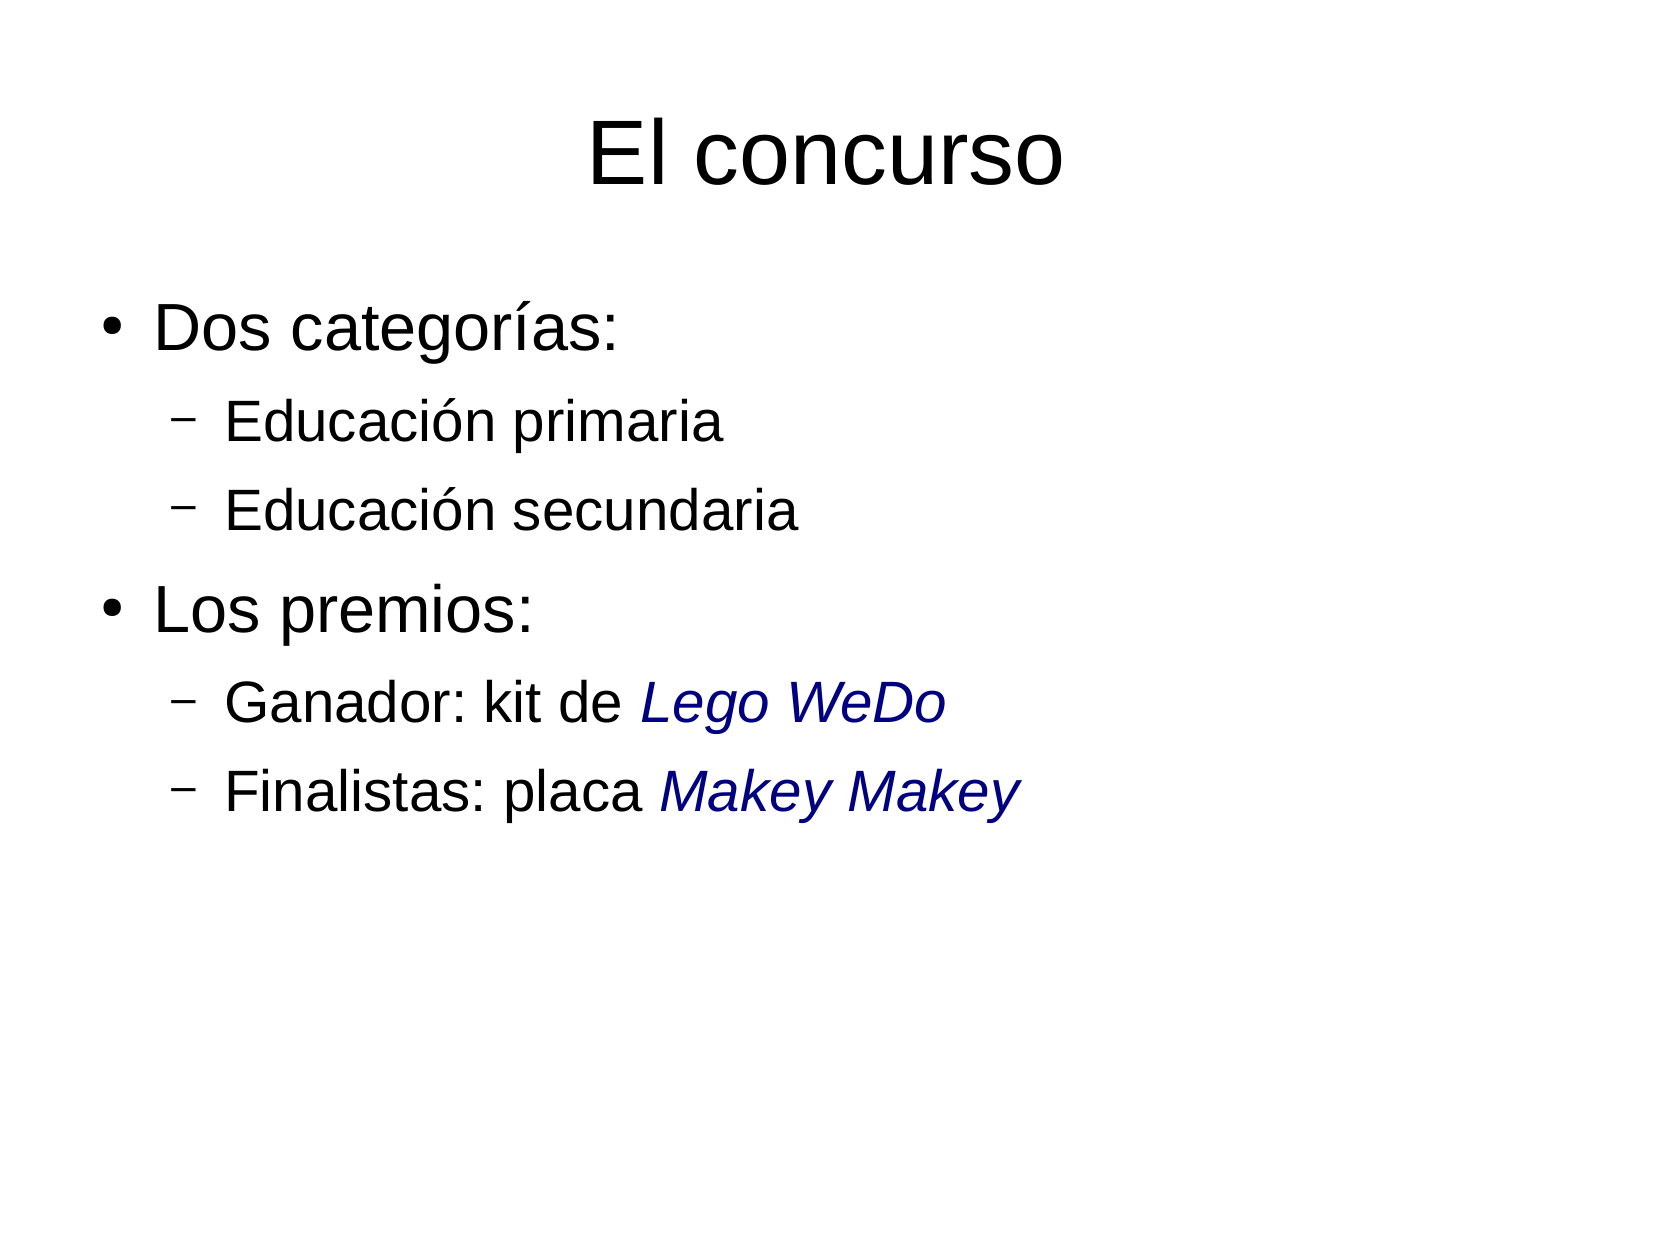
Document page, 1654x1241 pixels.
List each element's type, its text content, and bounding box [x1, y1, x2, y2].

list Dos categorías: Educación primaria Educación secundaria Los premios: Ganador: kit de Lego WeDo Finalistas: placa Makey Makey [82, 290, 1571, 1010]
title El concurso [82, 49, 1571, 257]
